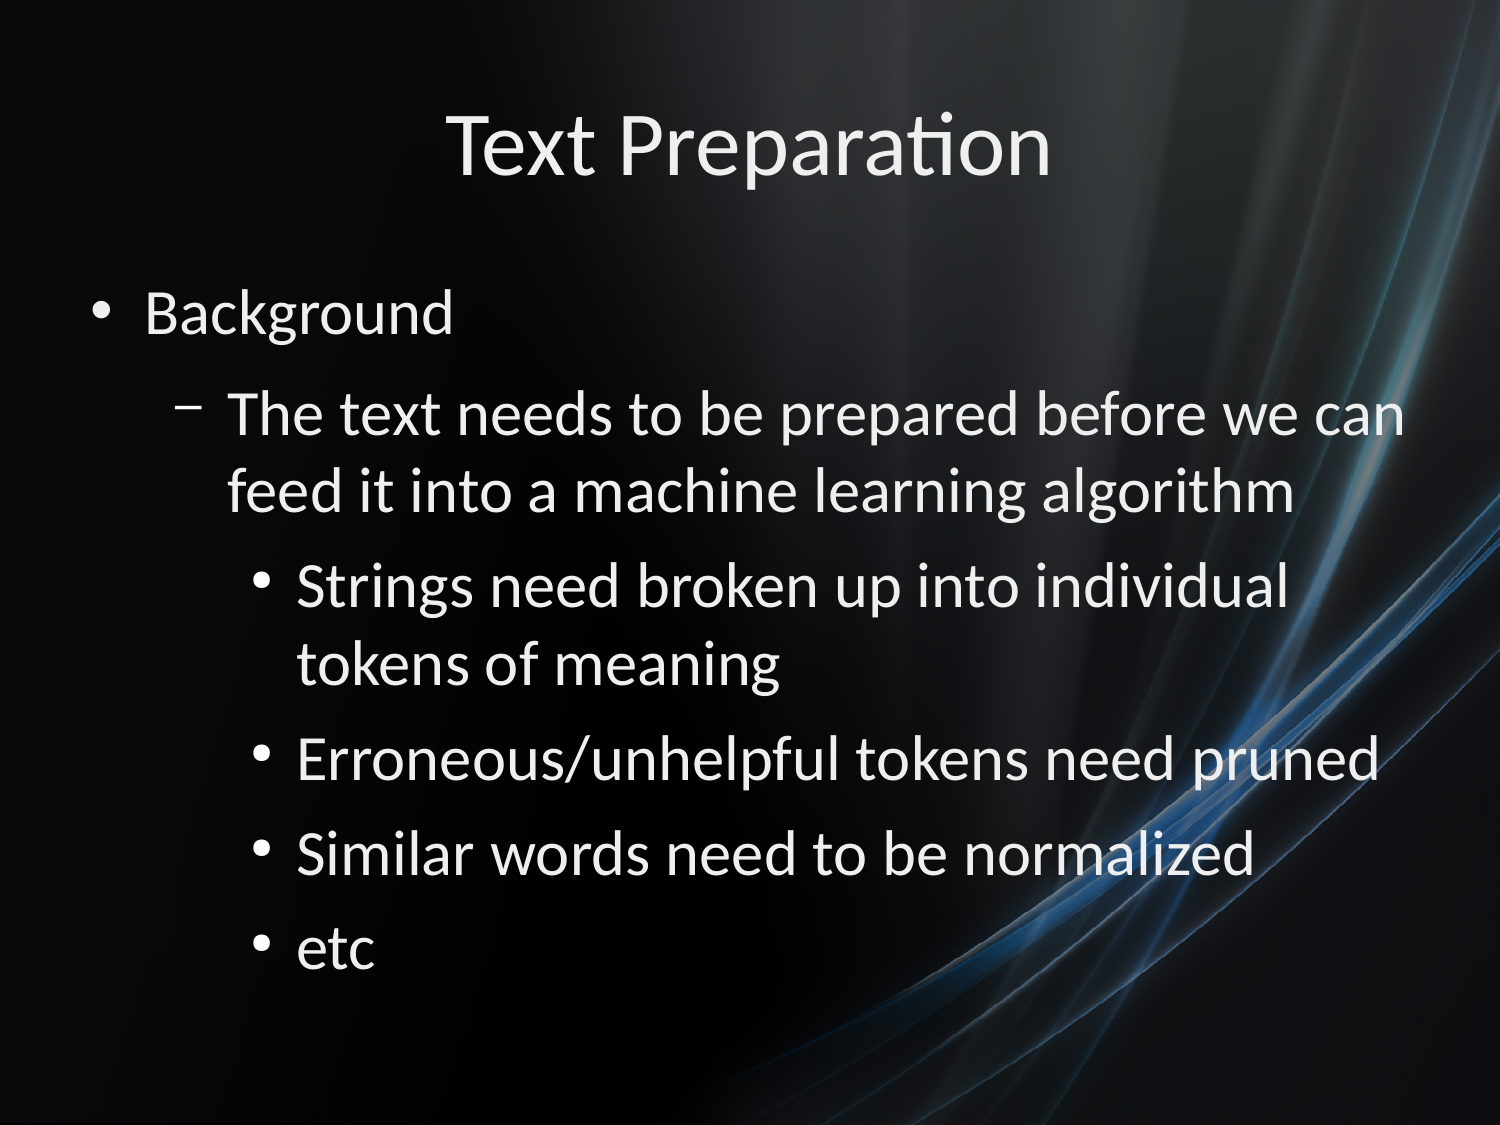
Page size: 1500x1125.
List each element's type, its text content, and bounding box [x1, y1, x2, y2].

text_box [0, 0, 1500, 1125]
title Text Preparation [75, 45, 1425, 233]
list Background The text needs to be prepared before we can feed it into a machine learning algorithm Strings need broken up into individual tokens of meaning Erroneous/unhelpful tokens need pruned Similar words need to be normalized etc [75, 262, 1425, 1005]
